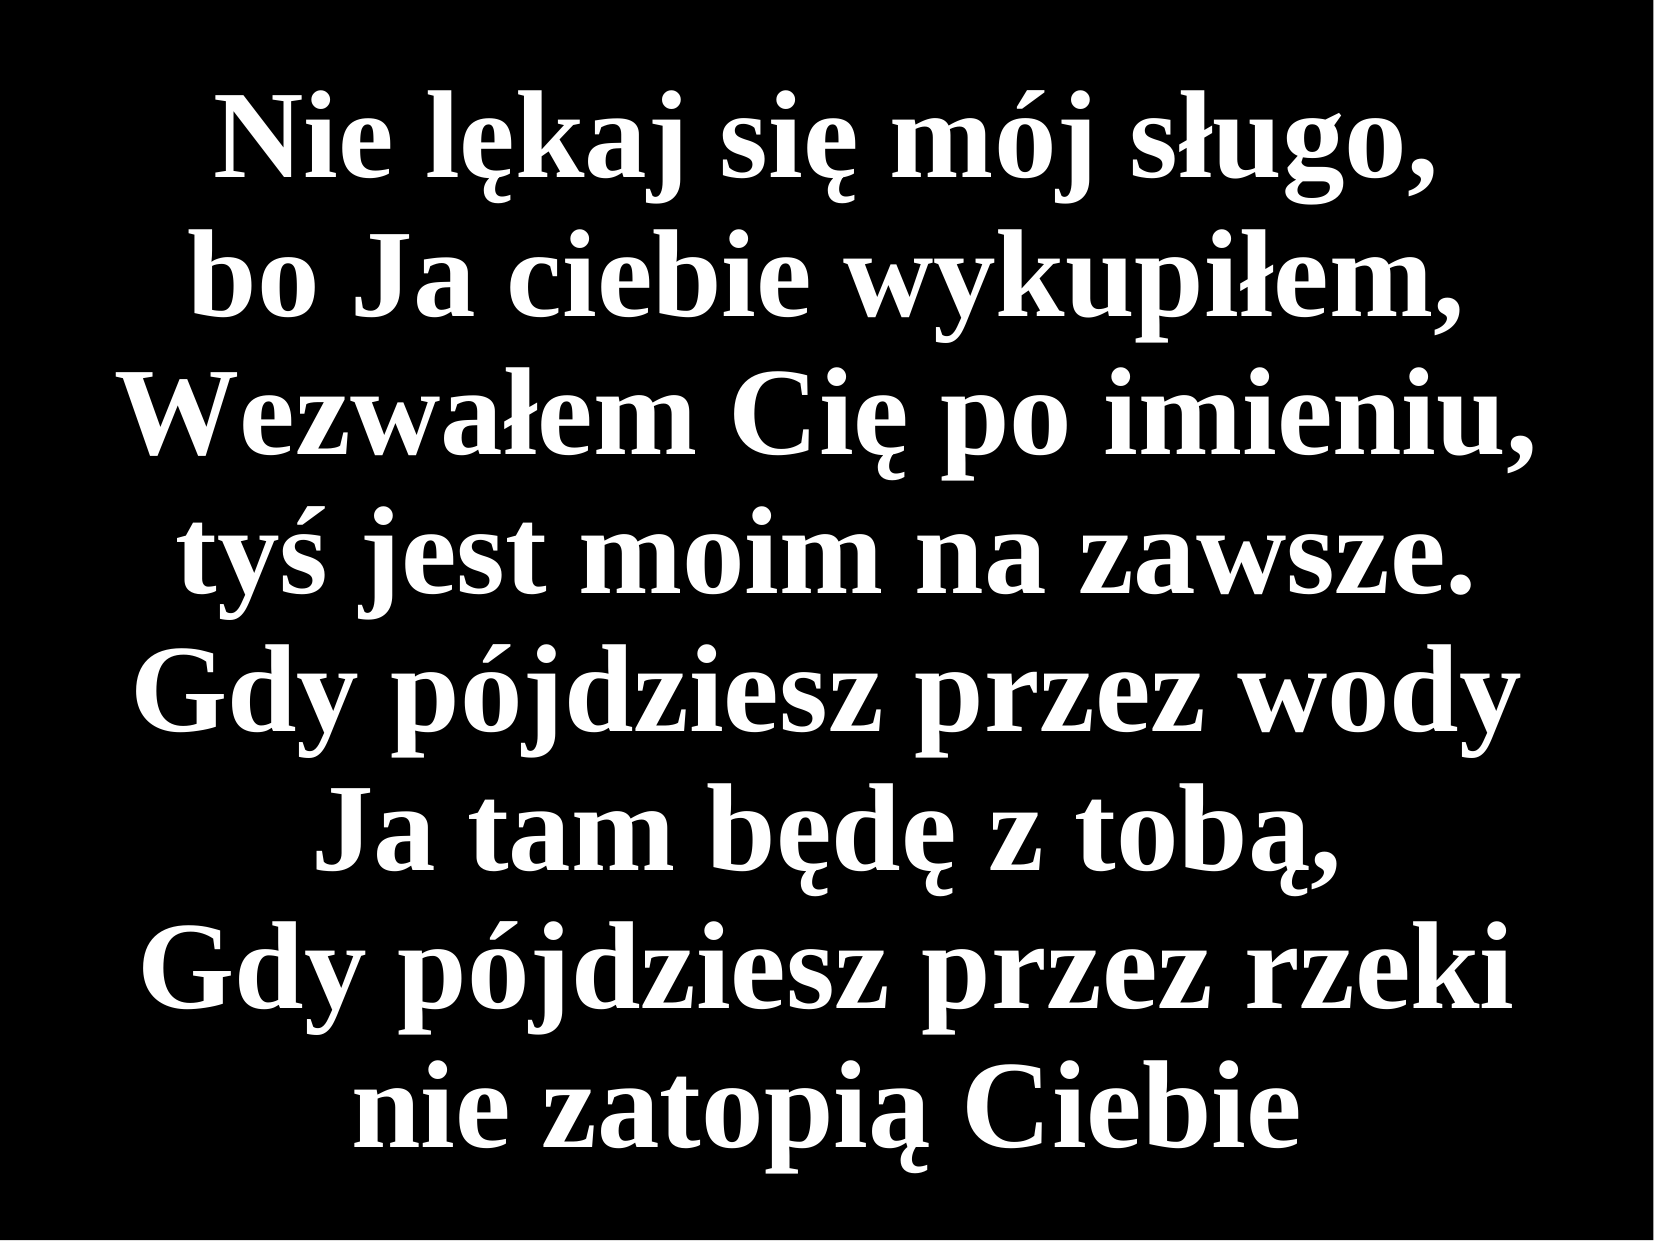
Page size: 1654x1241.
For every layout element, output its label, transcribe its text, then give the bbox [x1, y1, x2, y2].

title Nie lękaj się mój sługo, bo Ja ciebie wykupiłem, Wezwałem Cię po imieniu, tyś jest moim na zawsze. Gdy pójdziesz przez wody Ja tam będę z tobą, Gdy pójdziesz przez rzeki nie zatopią Ciebie [0, 0, 1654, 1241]
